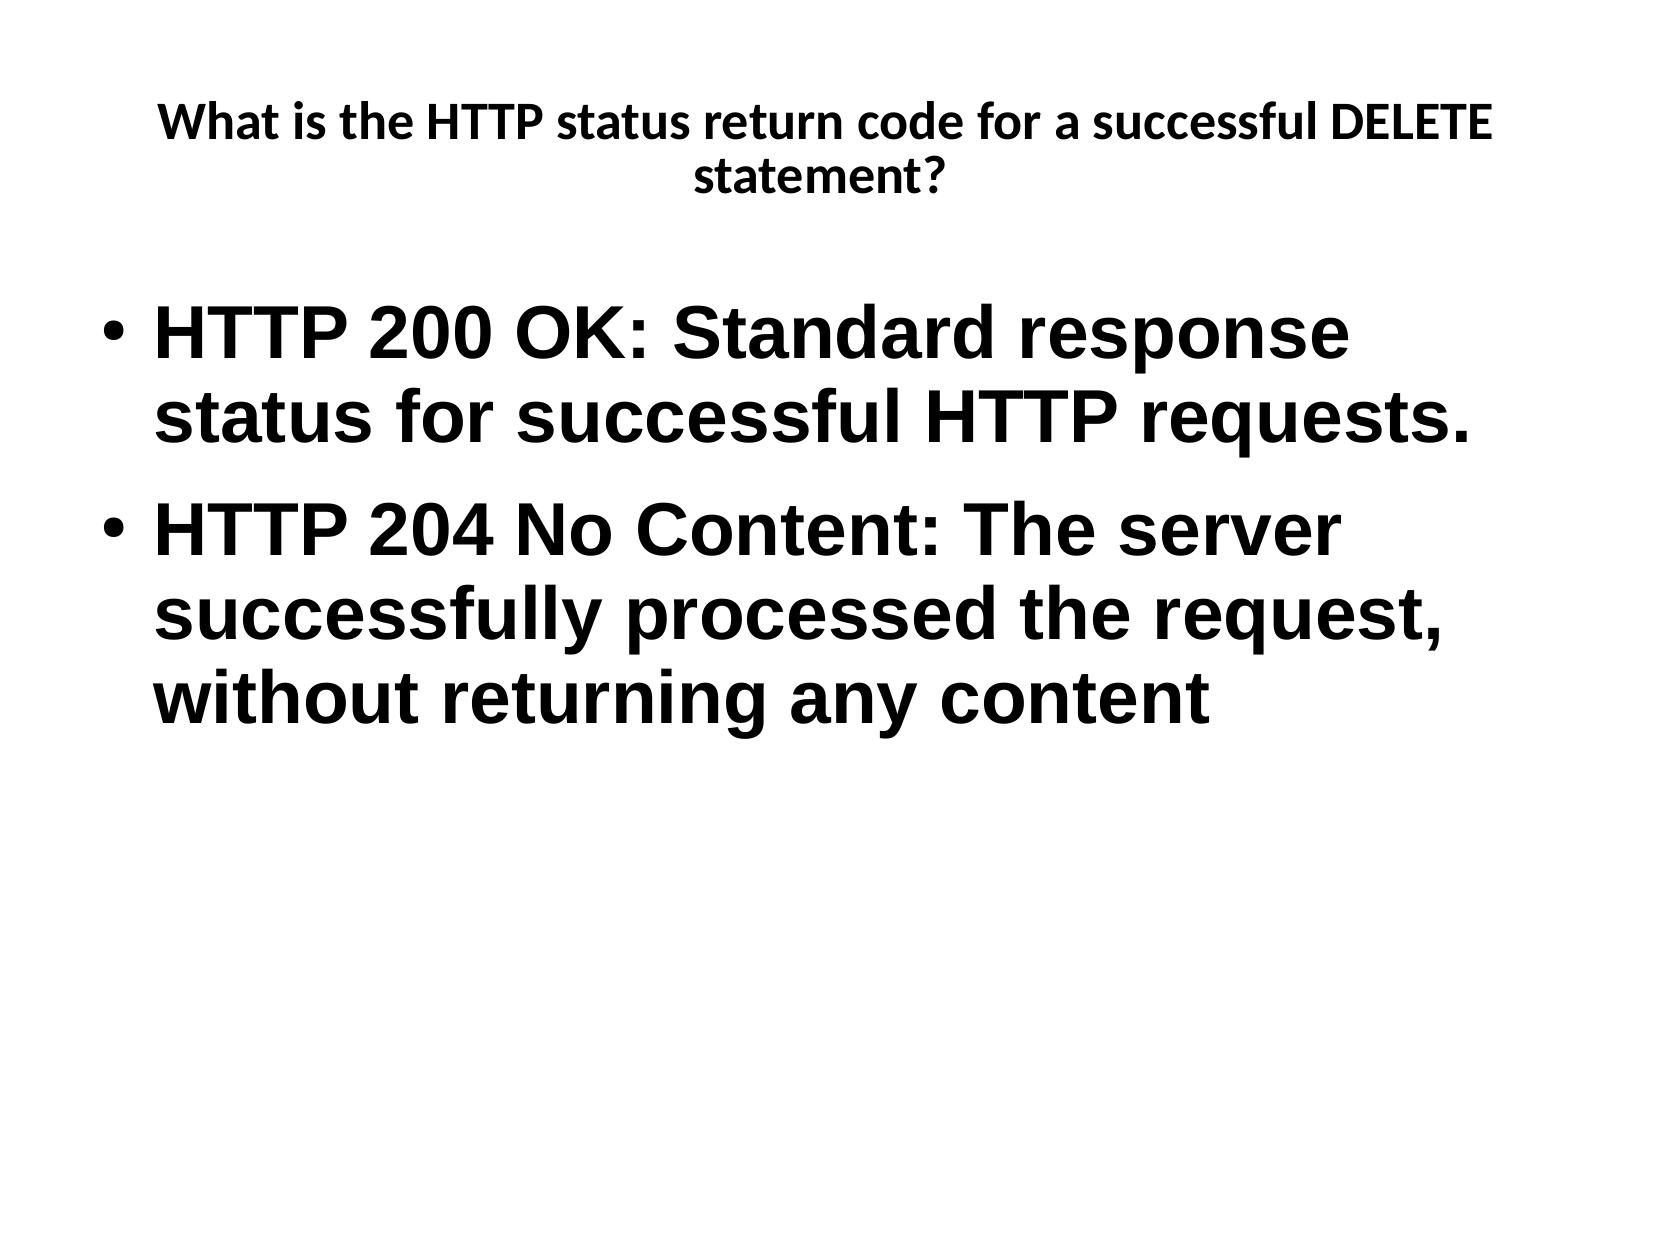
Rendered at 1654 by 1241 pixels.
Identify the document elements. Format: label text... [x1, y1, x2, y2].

title What is the HTTP status return code for a successful DELETE statement? [82, 49, 1571, 257]
list HTTP 200 OK: Standard response status for successful HTTP requests. HTTP 204 No Content: The server successfully processed the request, without returning any content [82, 290, 1571, 1153]
